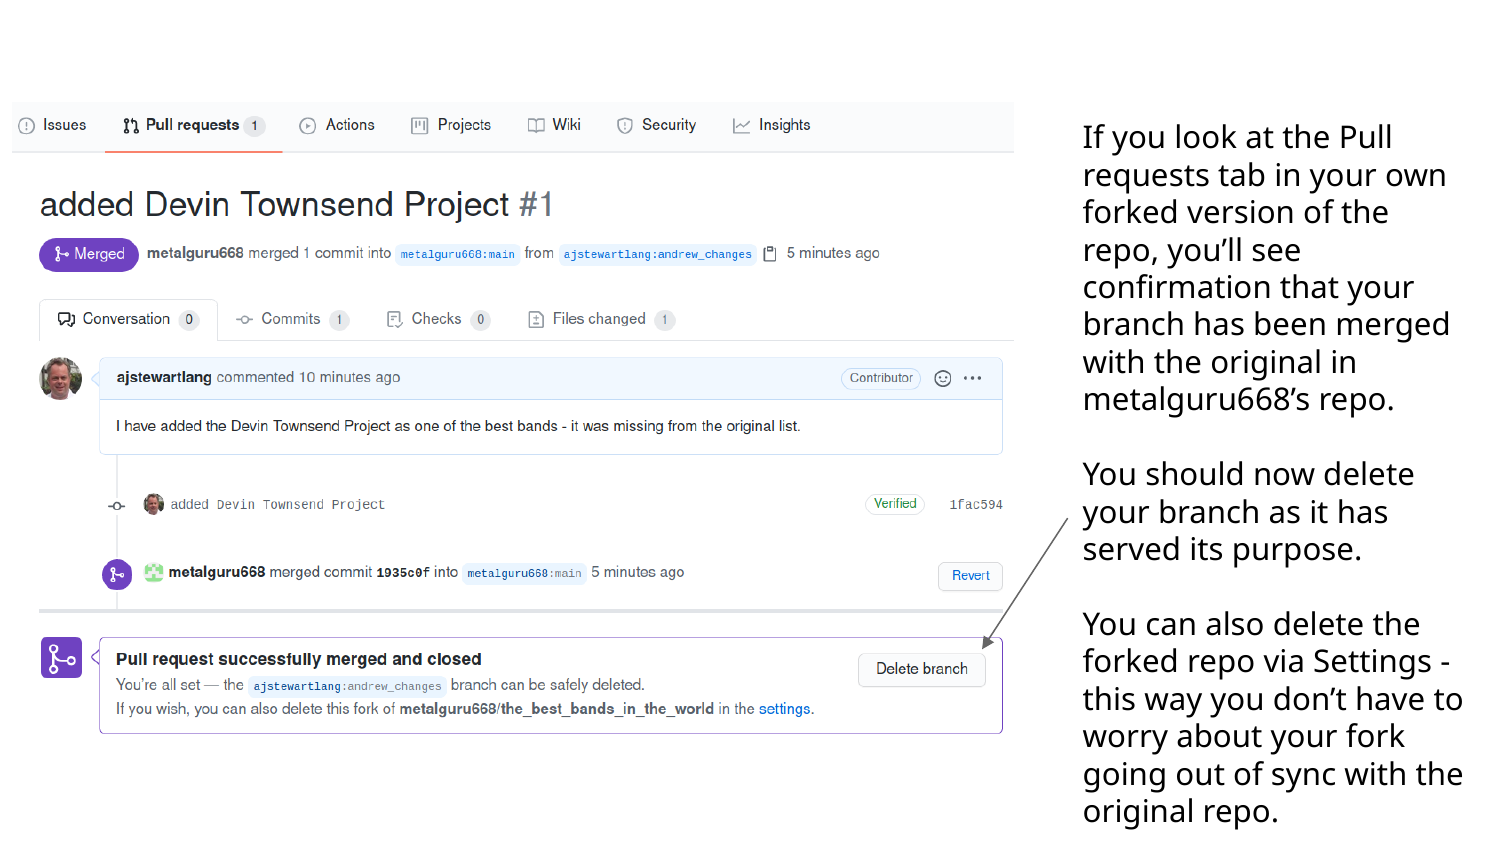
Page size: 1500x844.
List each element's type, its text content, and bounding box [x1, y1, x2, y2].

text_box If you look at the Pull requests tab in your own forked version of the repo, you’ll see confirmation that your branch has been merged with the original in metalguru668’s repo. You should now delete your branch as it has served its purpose. You can also delete the forked repo via Settings - this way you don’t have to worry about your fork going out of sync with the original repo. [1067, 102, 1484, 817]
picture [12, 102, 1014, 742]
